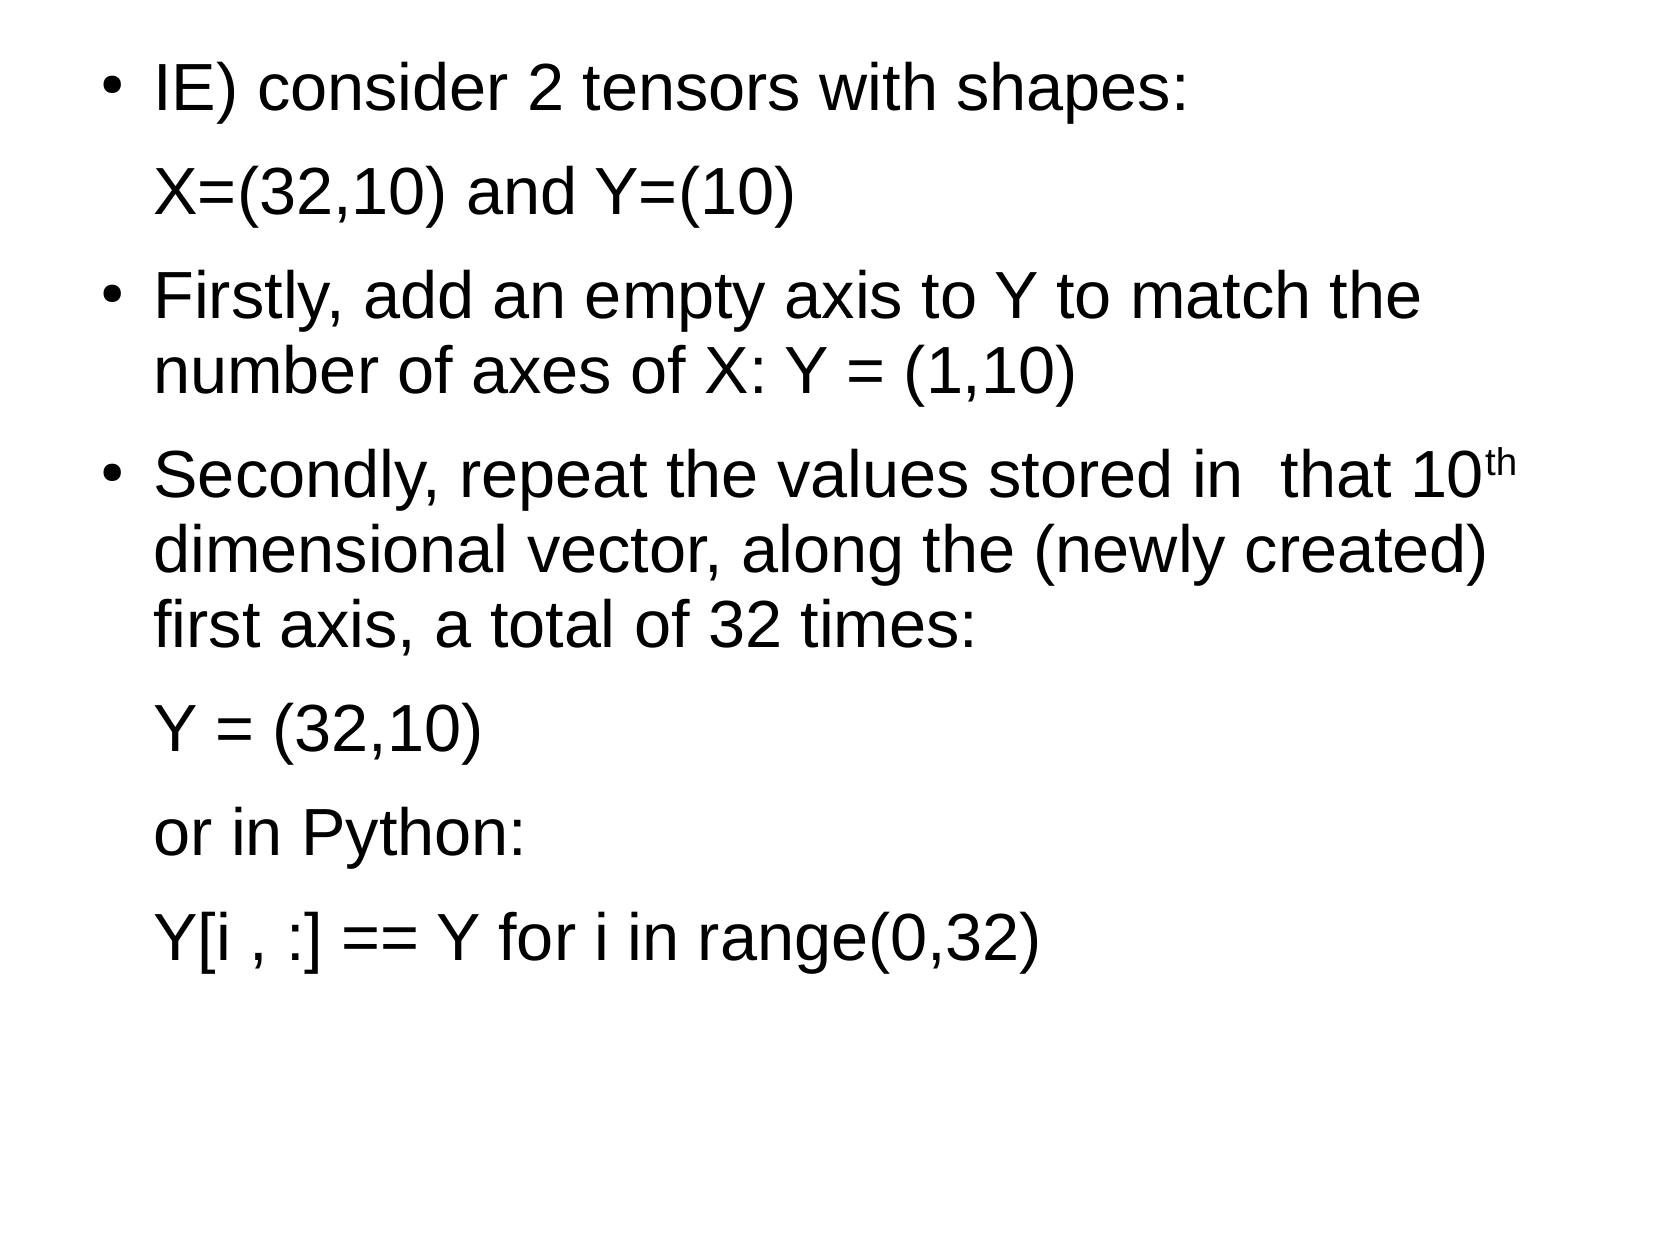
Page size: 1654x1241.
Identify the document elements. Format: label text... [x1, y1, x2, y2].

list IE) consider 2 tensors with shapes: X=(32,10) and Y=(10) Firstly, add an empty axis to Y to match the number of axes of X: Y = (1,10) Secondly, repeat the values stored in that 10th dimensional vector, along the (newly created) first axis, a total of 32 times: Y = (32,10) or in Python: Y[i , :] == Y for i in range(0,32) [82, 49, 1571, 1170]
